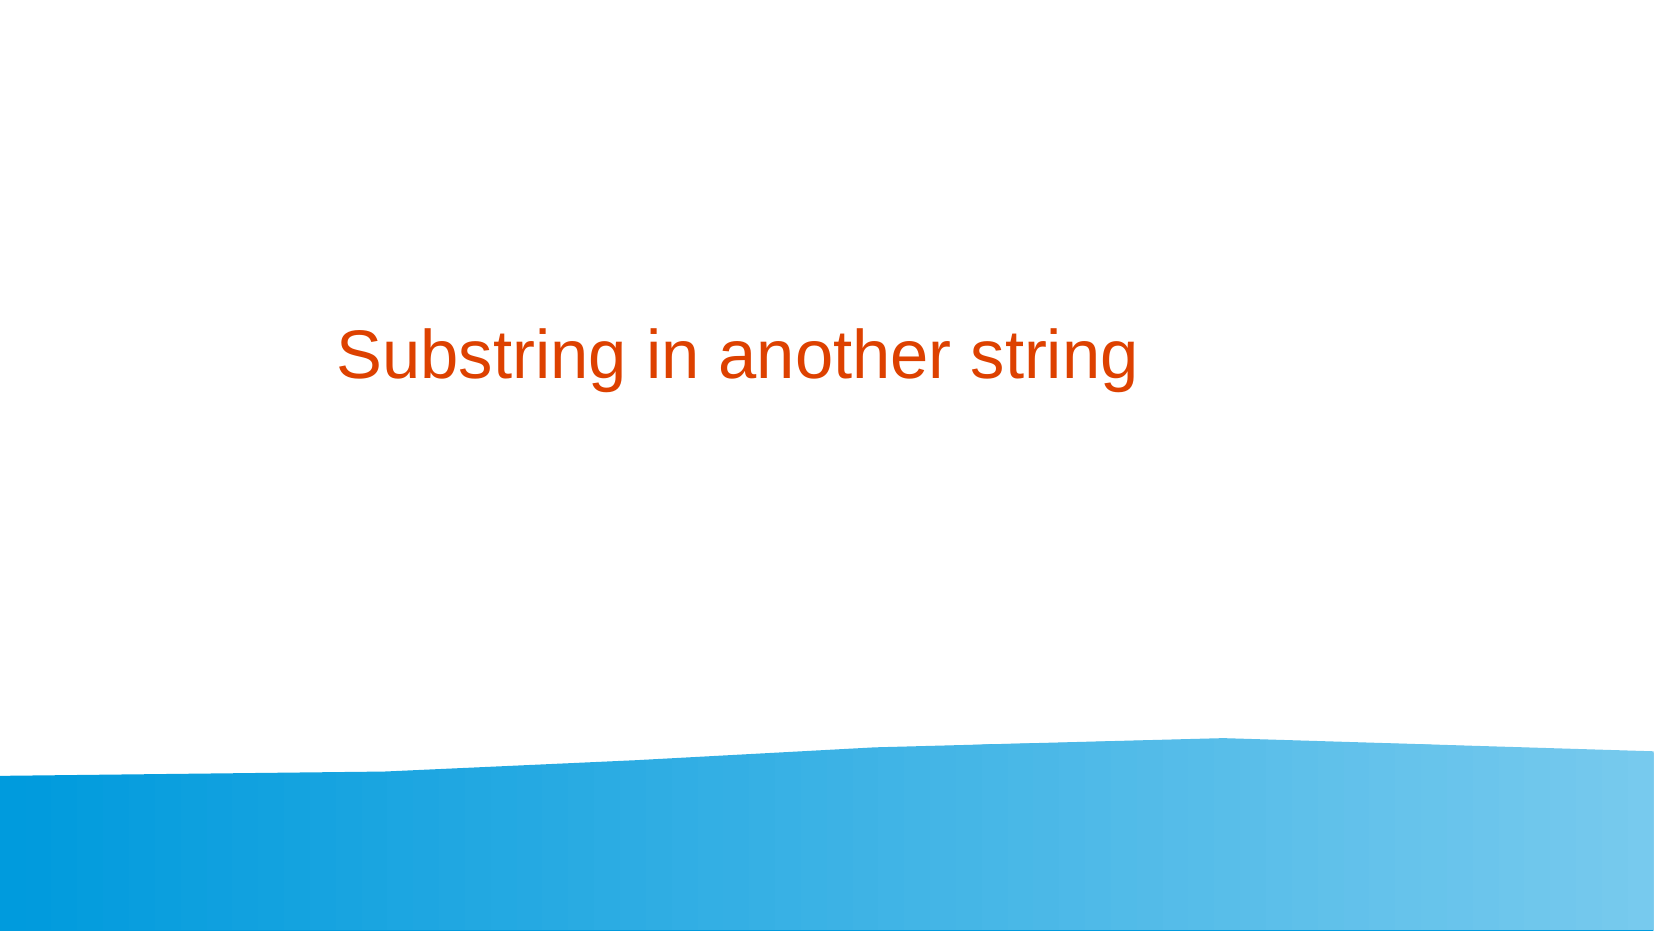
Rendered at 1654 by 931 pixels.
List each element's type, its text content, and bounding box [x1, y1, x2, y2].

title Substring in another string [0, 265, 1477, 443]
